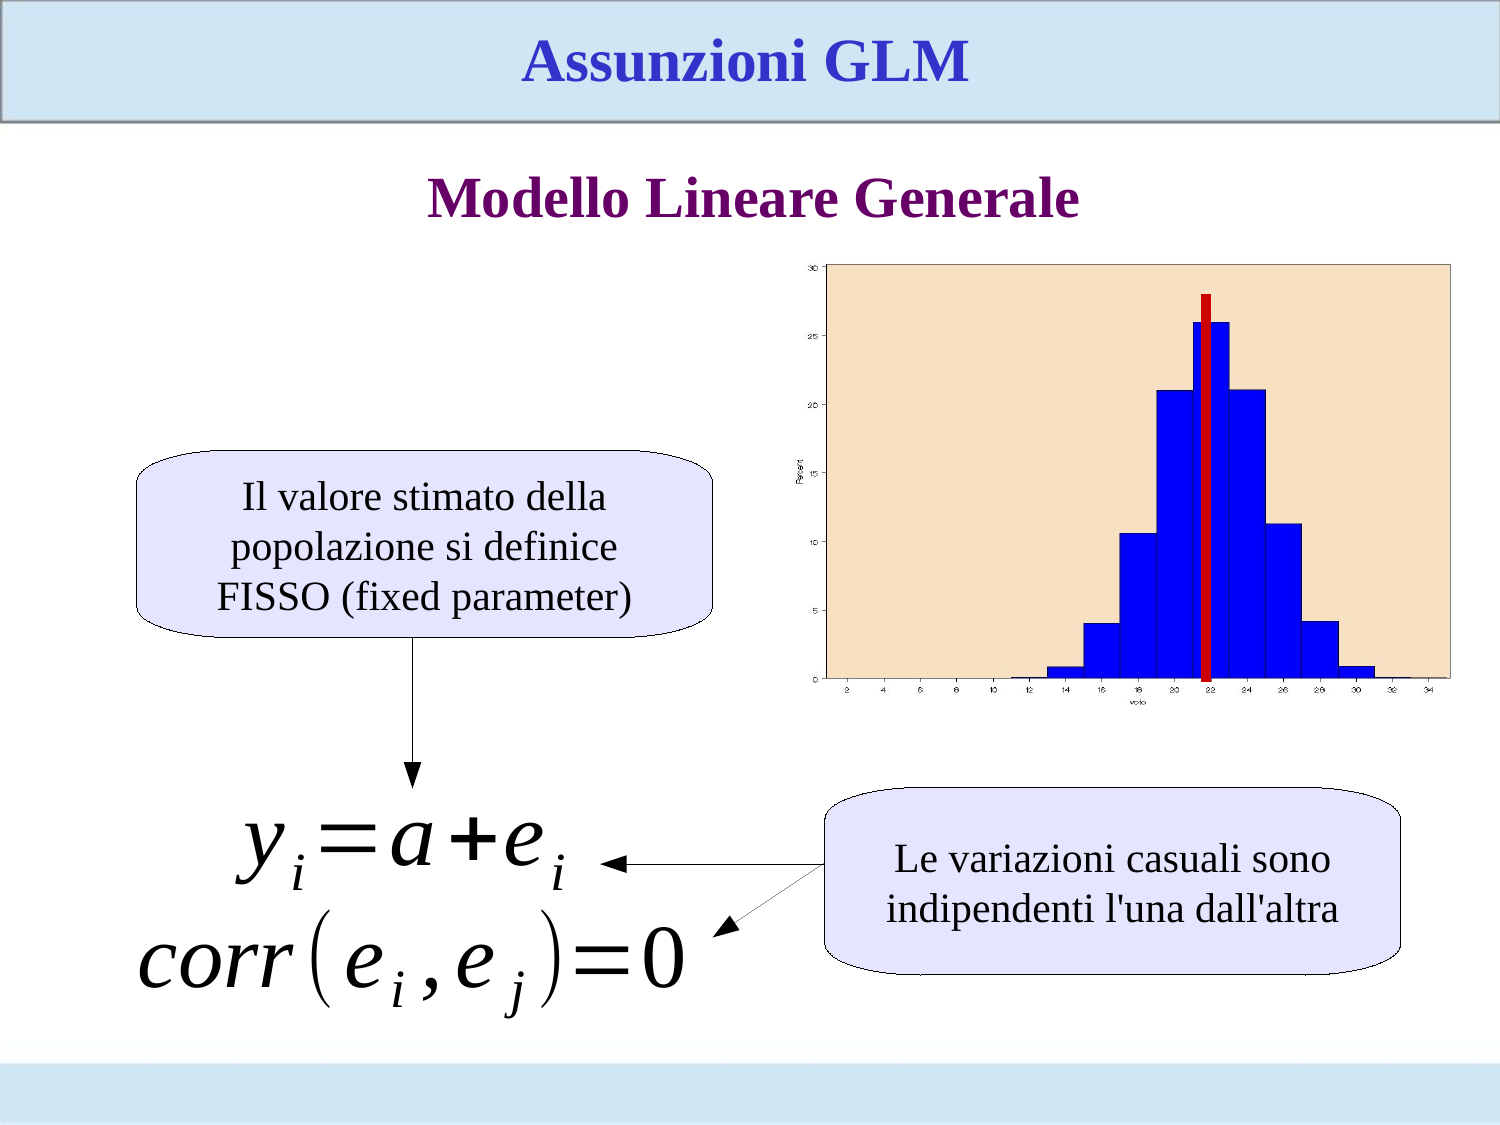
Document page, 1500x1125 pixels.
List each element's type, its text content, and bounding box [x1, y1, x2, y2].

text_box Le variazioni casuali sono indipendenti l'una dall'altra [824, 787, 1401, 976]
title Assunzioni GLM [214, 9, 1278, 105]
text_box Il valore stimato della popolazione si definice FISSO (fixed parameter) [136, 450, 713, 638]
text_box Modello Lineare Generale [412, 151, 1096, 238]
chart [112, 902, 710, 1019]
picture [0, 0, 1500, 1125]
chart [207, 785, 594, 901]
